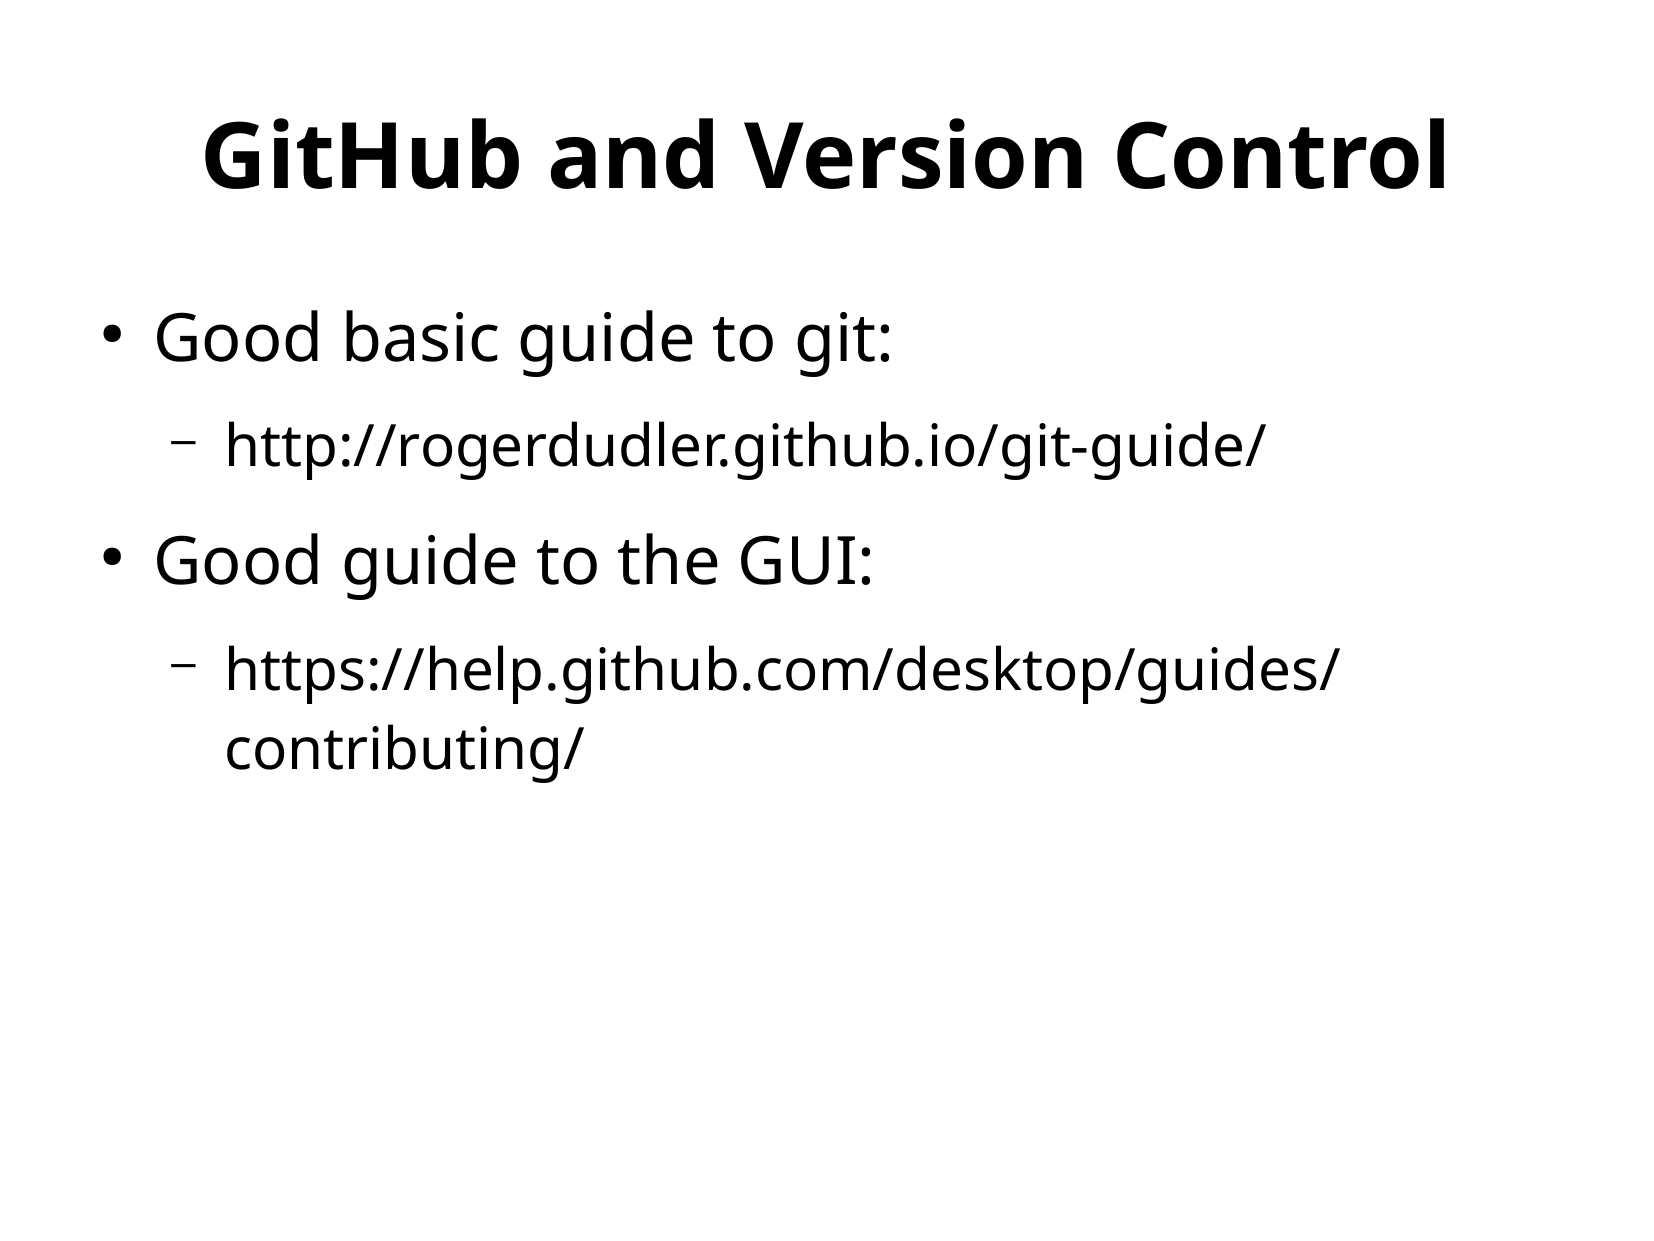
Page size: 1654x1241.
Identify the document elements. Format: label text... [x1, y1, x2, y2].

list Good basic guide to git: http://rogerdudler.github.io/git-guide/ Good guide to the GUI: https://help.github.com/desktop/guides/contributing/ [82, 290, 1571, 1156]
title GitHub and Version Control [82, 49, 1571, 257]
